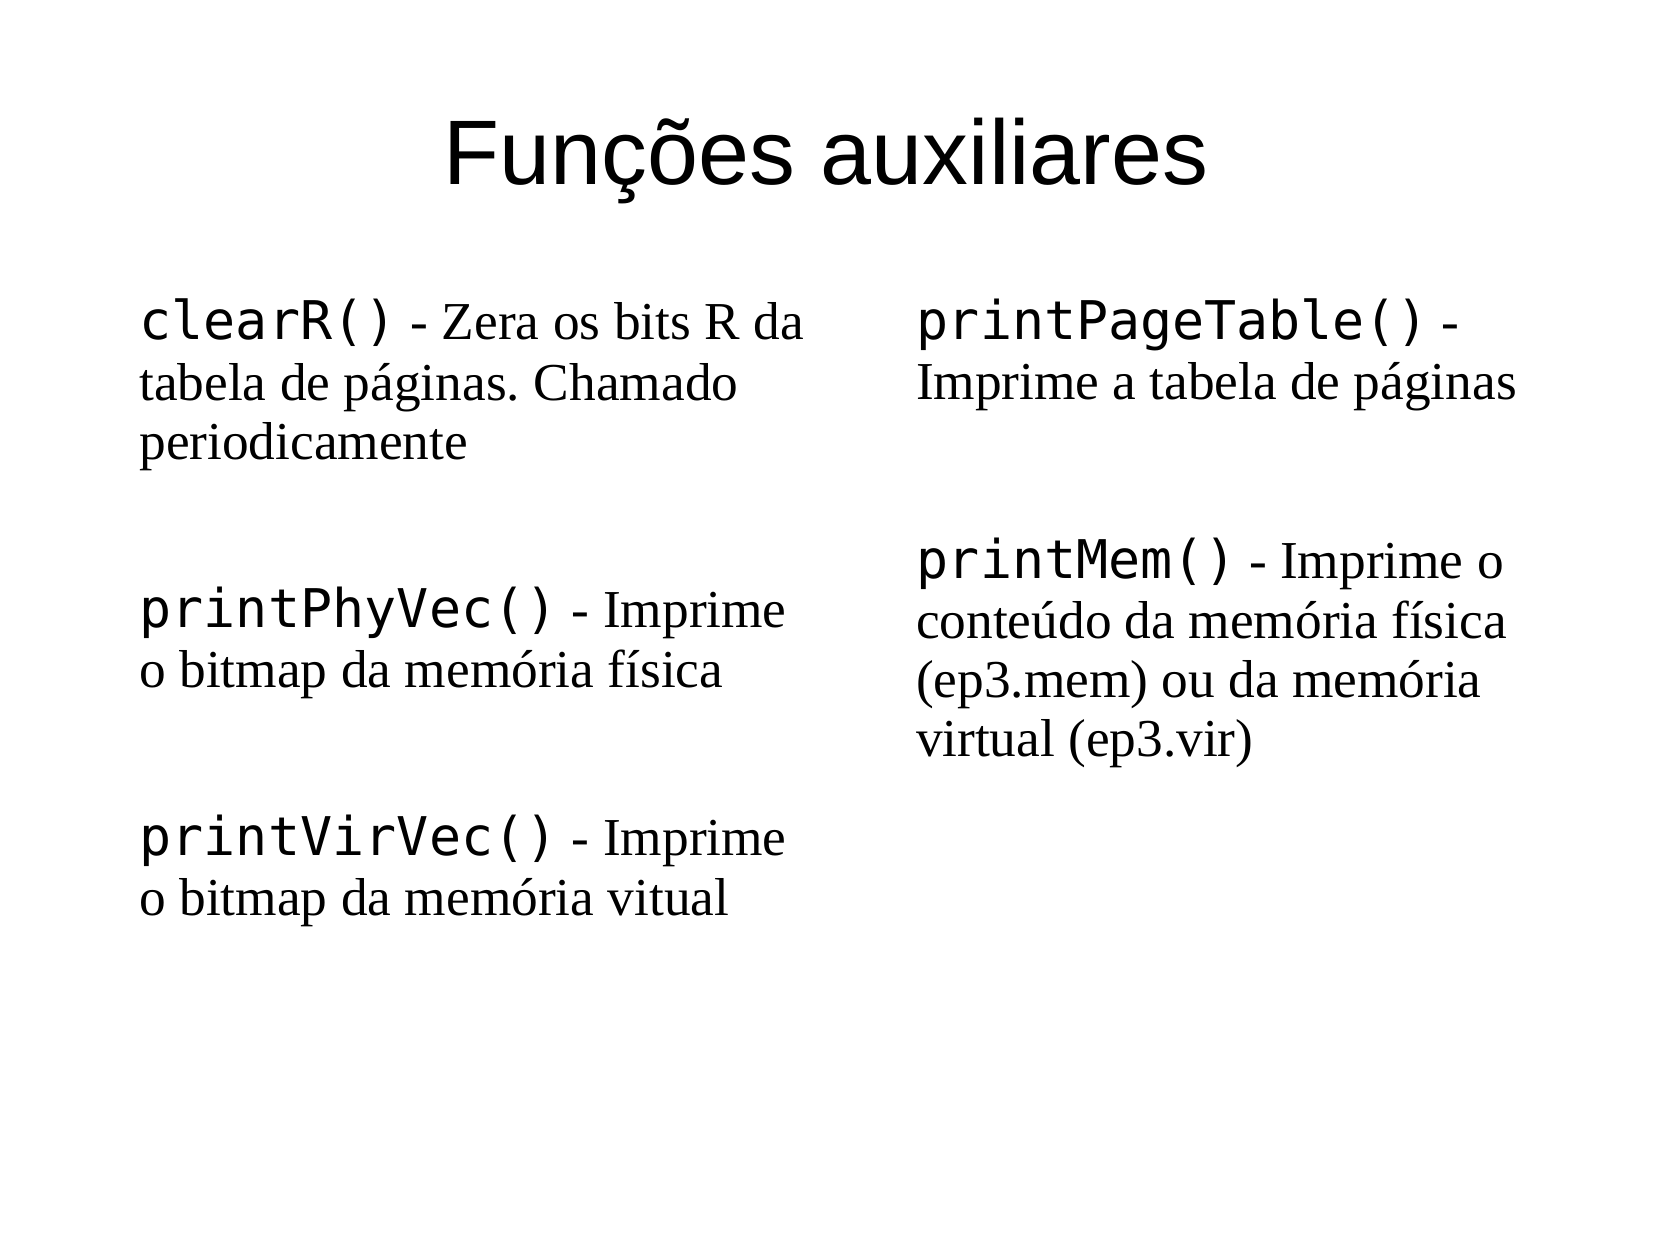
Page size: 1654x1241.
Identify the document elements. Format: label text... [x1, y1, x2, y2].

title Funções auxiliares [82, 49, 1571, 257]
list printPageTable() - Imprime a tabela de páginas printMem() - Imprime o conteúdo da memória física (ep3.mem) ou da memória virtual (ep3.vir) [845, 290, 1572, 1010]
list clearR() - Zera os bits R da tabela de páginas. Chamado periodicamente printPhyVec() - Imprime o bitmap da memória física printVirVec() - Imprime o bitmap da memória vitual [82, 290, 809, 1010]
